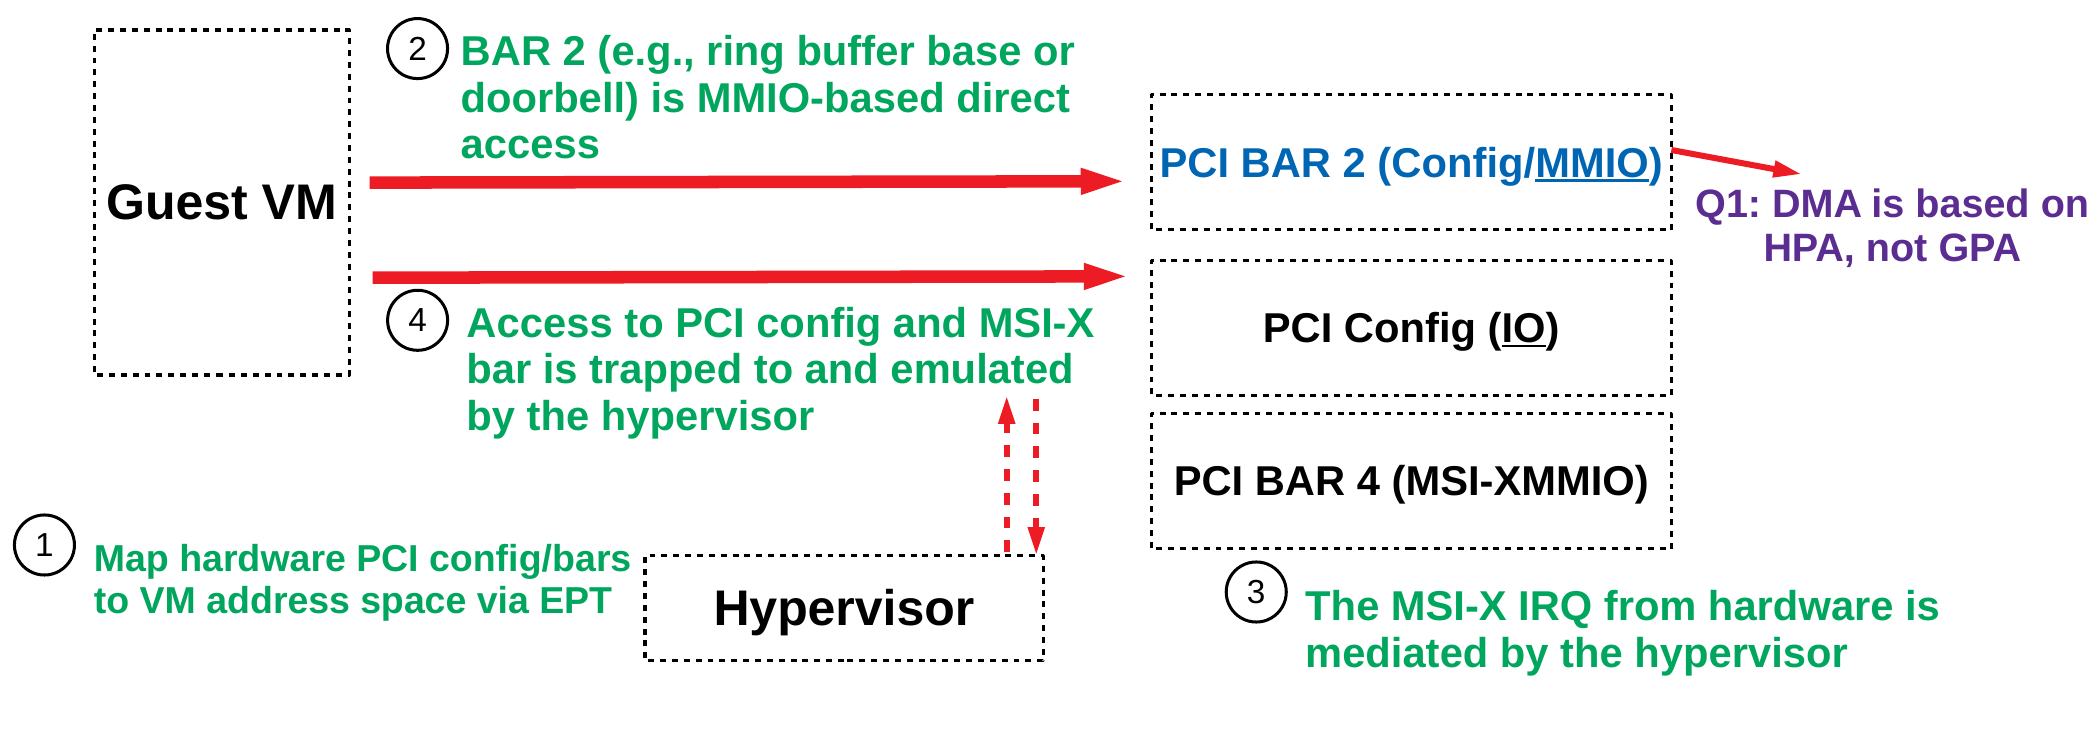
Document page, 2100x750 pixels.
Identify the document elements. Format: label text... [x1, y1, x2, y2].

text_box PCI BAR 2 (Config/MMIO) [1151, 94, 1672, 230]
text_box PCI BAR 4 (MSI-XMMIO) [1151, 413, 1672, 549]
text_box 3 [1226, 561, 1287, 623]
text_box 2 [387, 18, 448, 79]
text_box Q1: DMA is based on HPA, not GPA [1680, 173, 2100, 277]
text_box Guest VM [94, 29, 350, 376]
text_box Access to PCI config and MSI-X bar is trapped to and emulated by the hypervisor [416, 292, 1137, 447]
text_box The MSI-X IRQ from hardware is mediated by the hypervisor [1254, 554, 1975, 705]
text_box PCI Config (IO) [1151, 260, 1672, 396]
text_box Hypervisor [645, 555, 1044, 661]
text_box BAR 2 (e.g., ring buffer base or doorbell) is MMIO-based direct access [410, 20, 1131, 175]
text_box 1 [14, 514, 75, 576]
text_box Map hardware PCI config/bars to VM address space via EPT [79, 525, 708, 634]
text_box 4 [387, 290, 448, 351]
